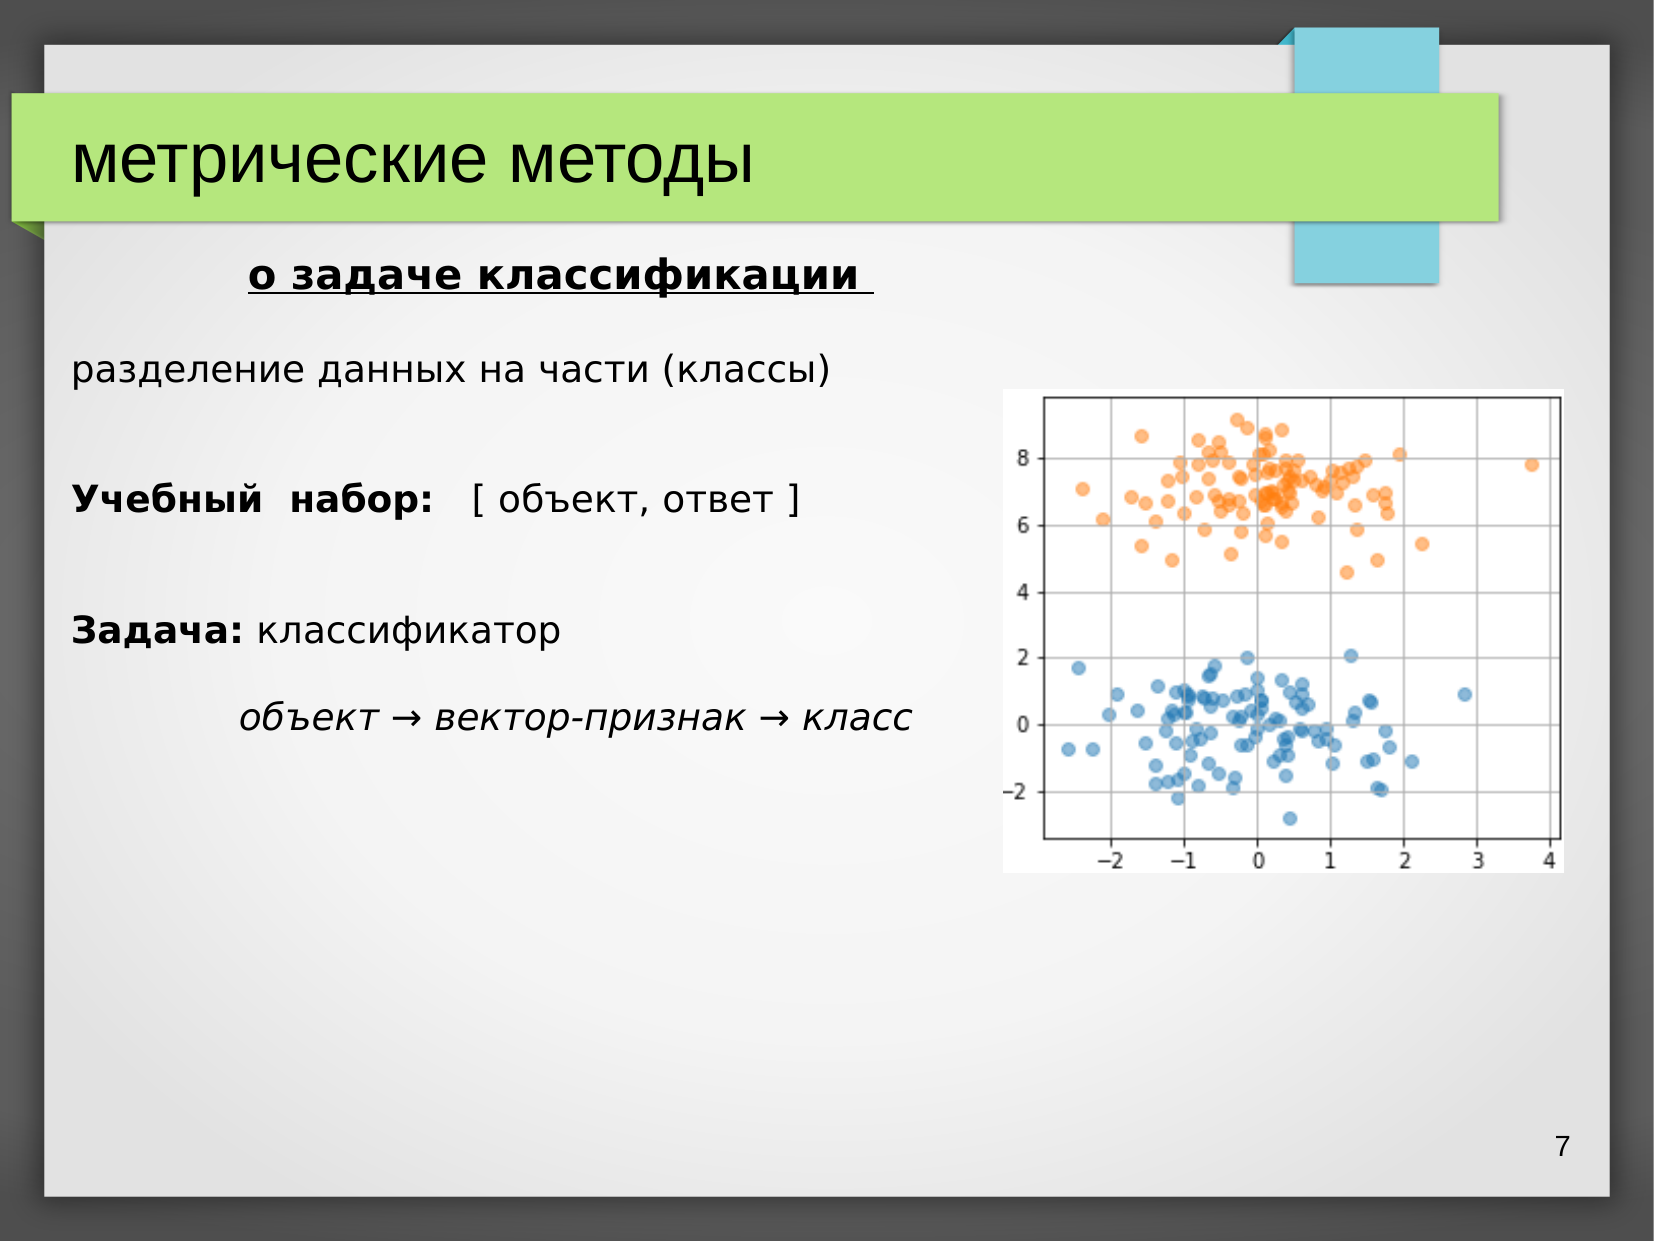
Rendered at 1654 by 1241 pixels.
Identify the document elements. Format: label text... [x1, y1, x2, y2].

title метрические методы [70, 118, 1205, 199]
picture [0, 0, 1654, 1241]
subtitle о задаче классификации разделение данных на части (классы) Учебный набор: [ объект, ответ ] Задача: классификатор объект → вектор-признак → класс [70, 224, 1052, 766]
